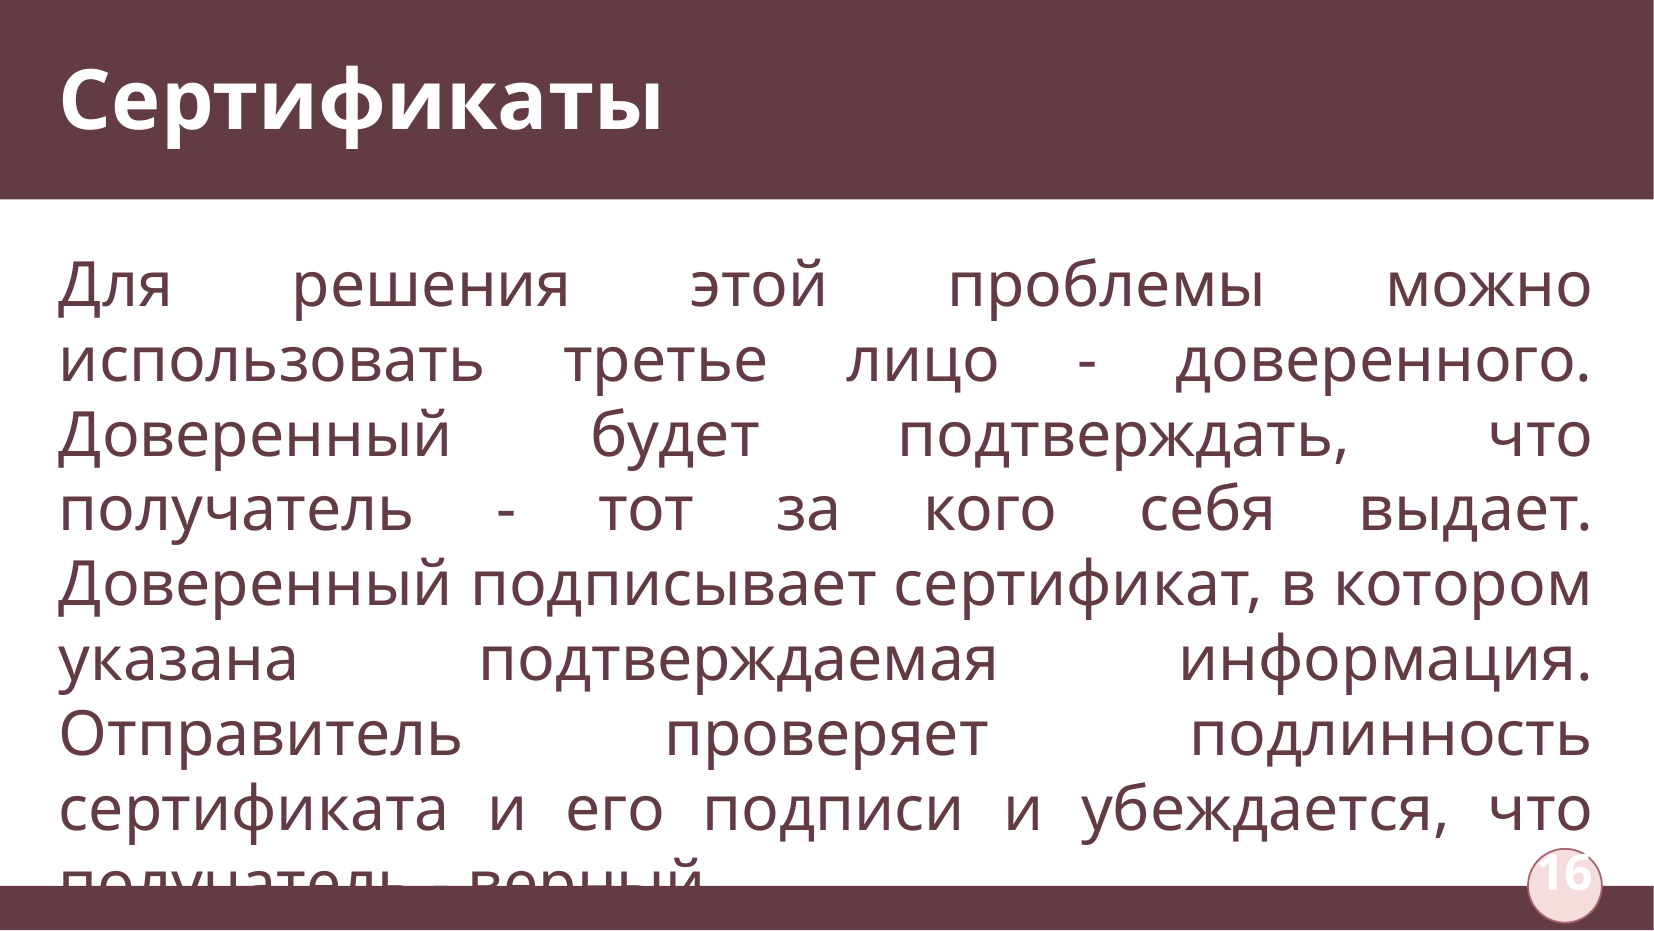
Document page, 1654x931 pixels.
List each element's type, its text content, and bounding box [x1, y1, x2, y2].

title Сертификаты [59, 37, 1595, 155]
list Для решения этой проблемы можно использовать третье лицо - доверенного. Доверенный будет подтверждать, что получатель - тот за кого себя выдает. Доверенный подписывает сертификат, в котором указана подтверждаемая информация. Отправитель проверяет подлинность сертификата и его подписи и убеждается, что получатель - верный. [59, 243, 1595, 769]
